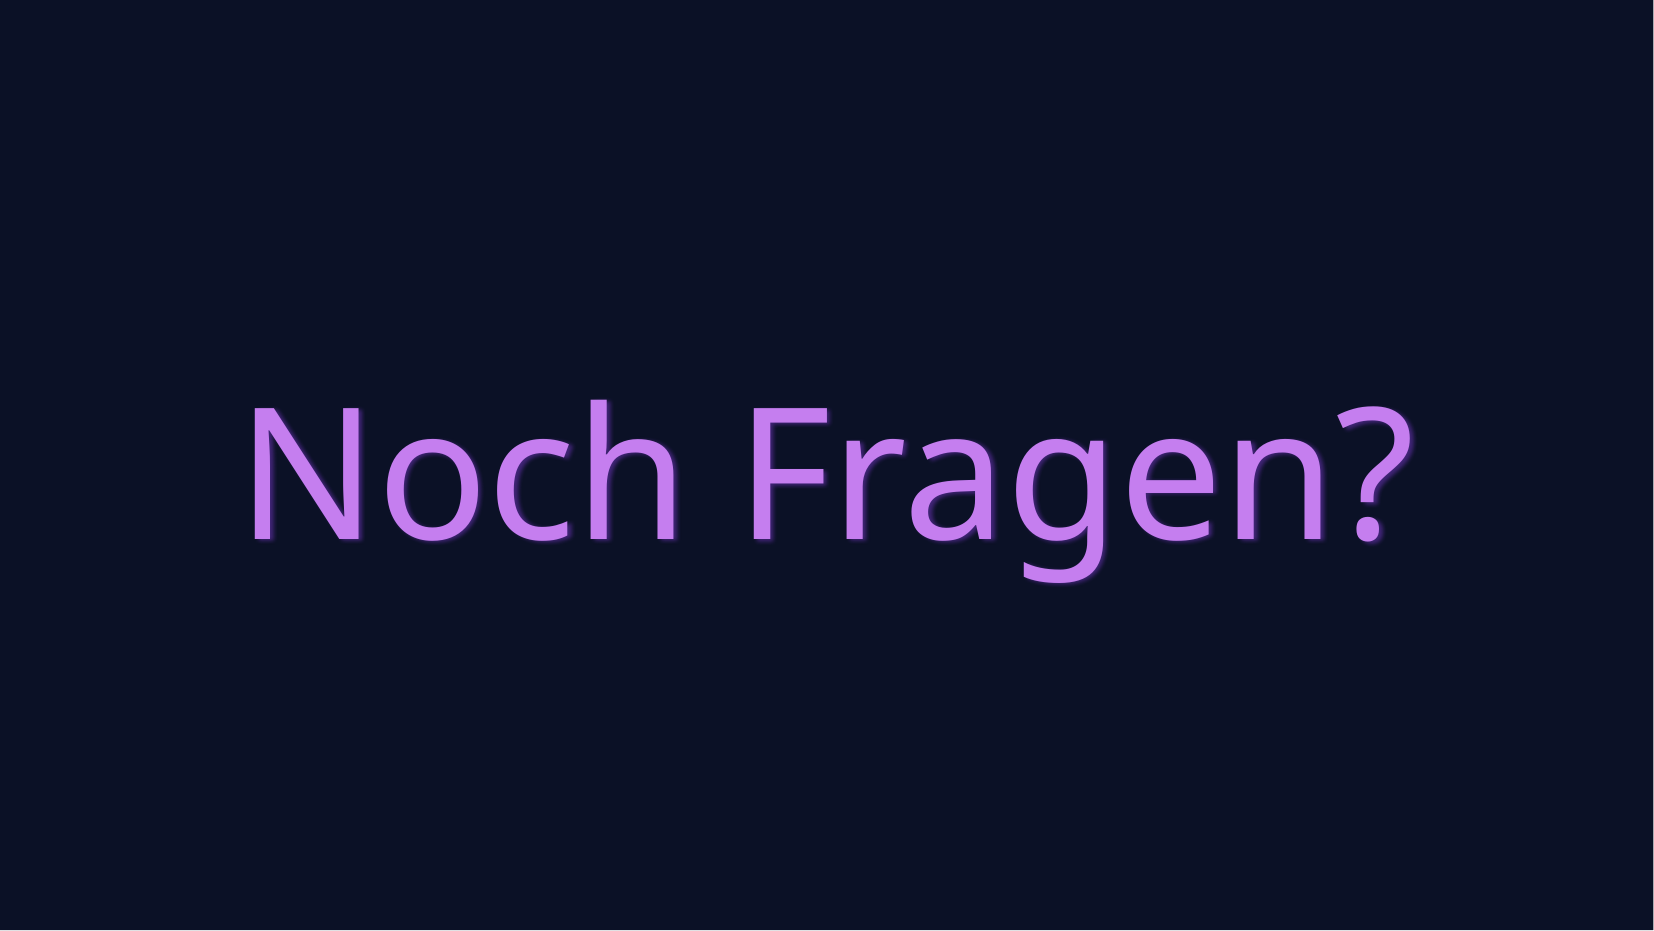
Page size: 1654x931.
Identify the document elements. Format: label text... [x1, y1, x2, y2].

title Noch Fragen? [82, 37, 1571, 901]
